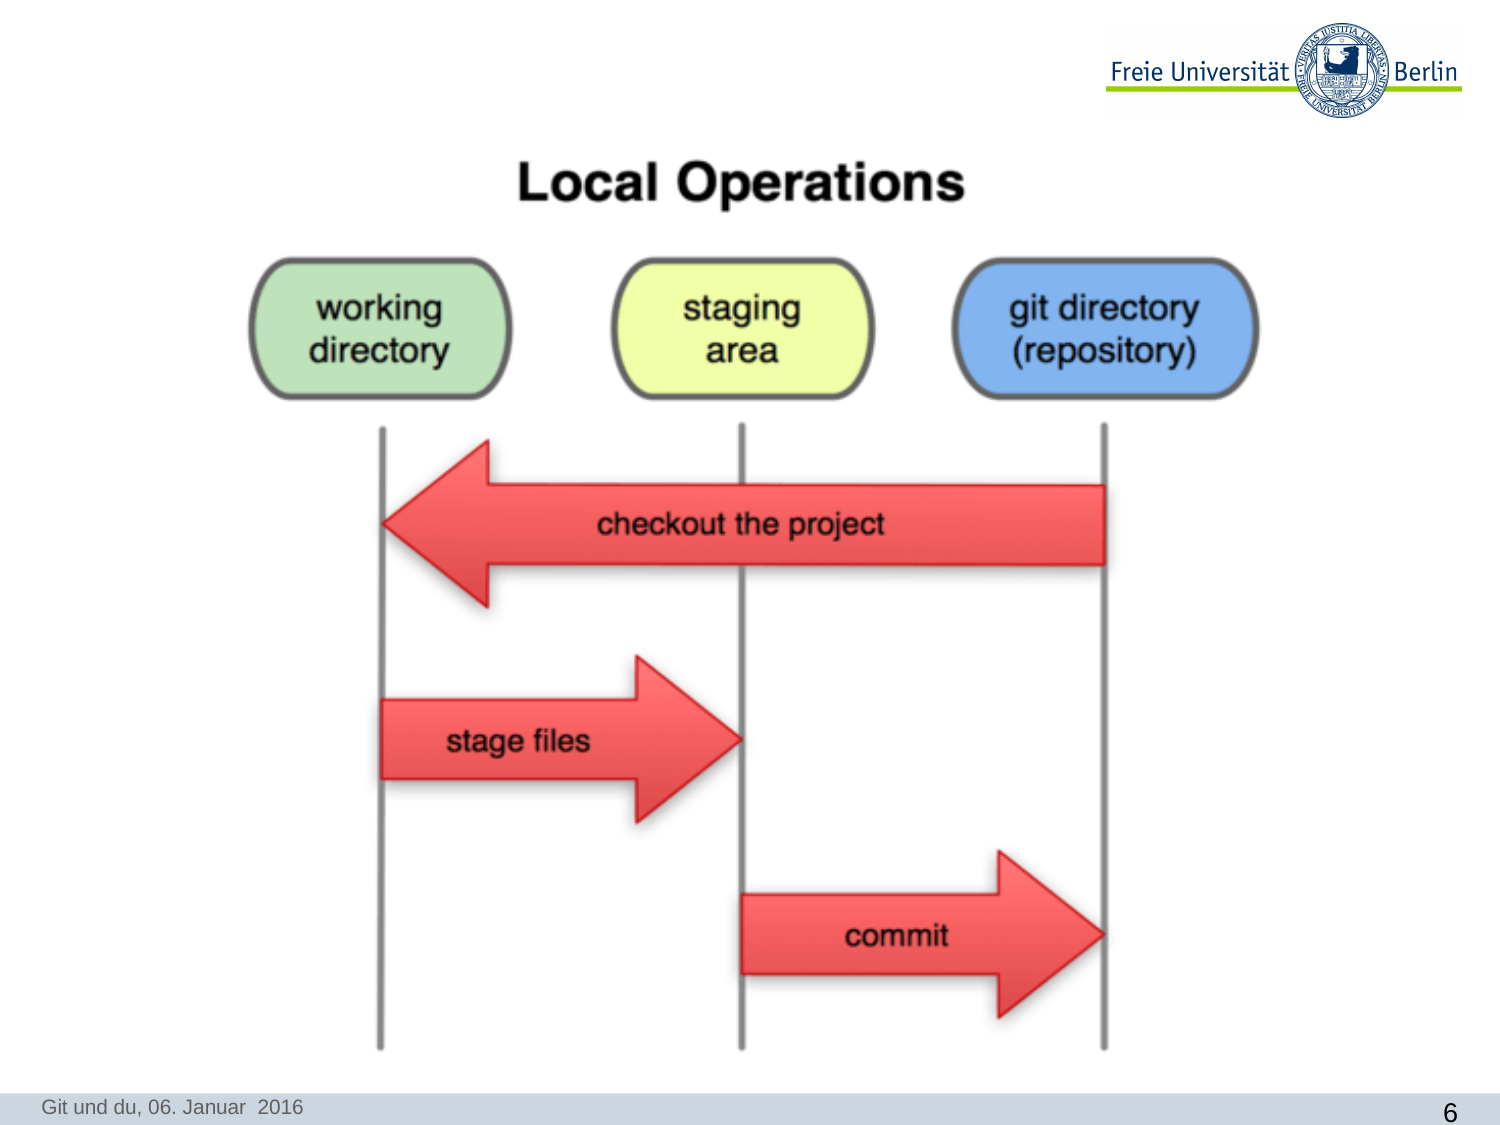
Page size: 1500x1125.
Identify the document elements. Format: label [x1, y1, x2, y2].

picture [243, 150, 1264, 1056]
picture [1106, 23, 1462, 118]
